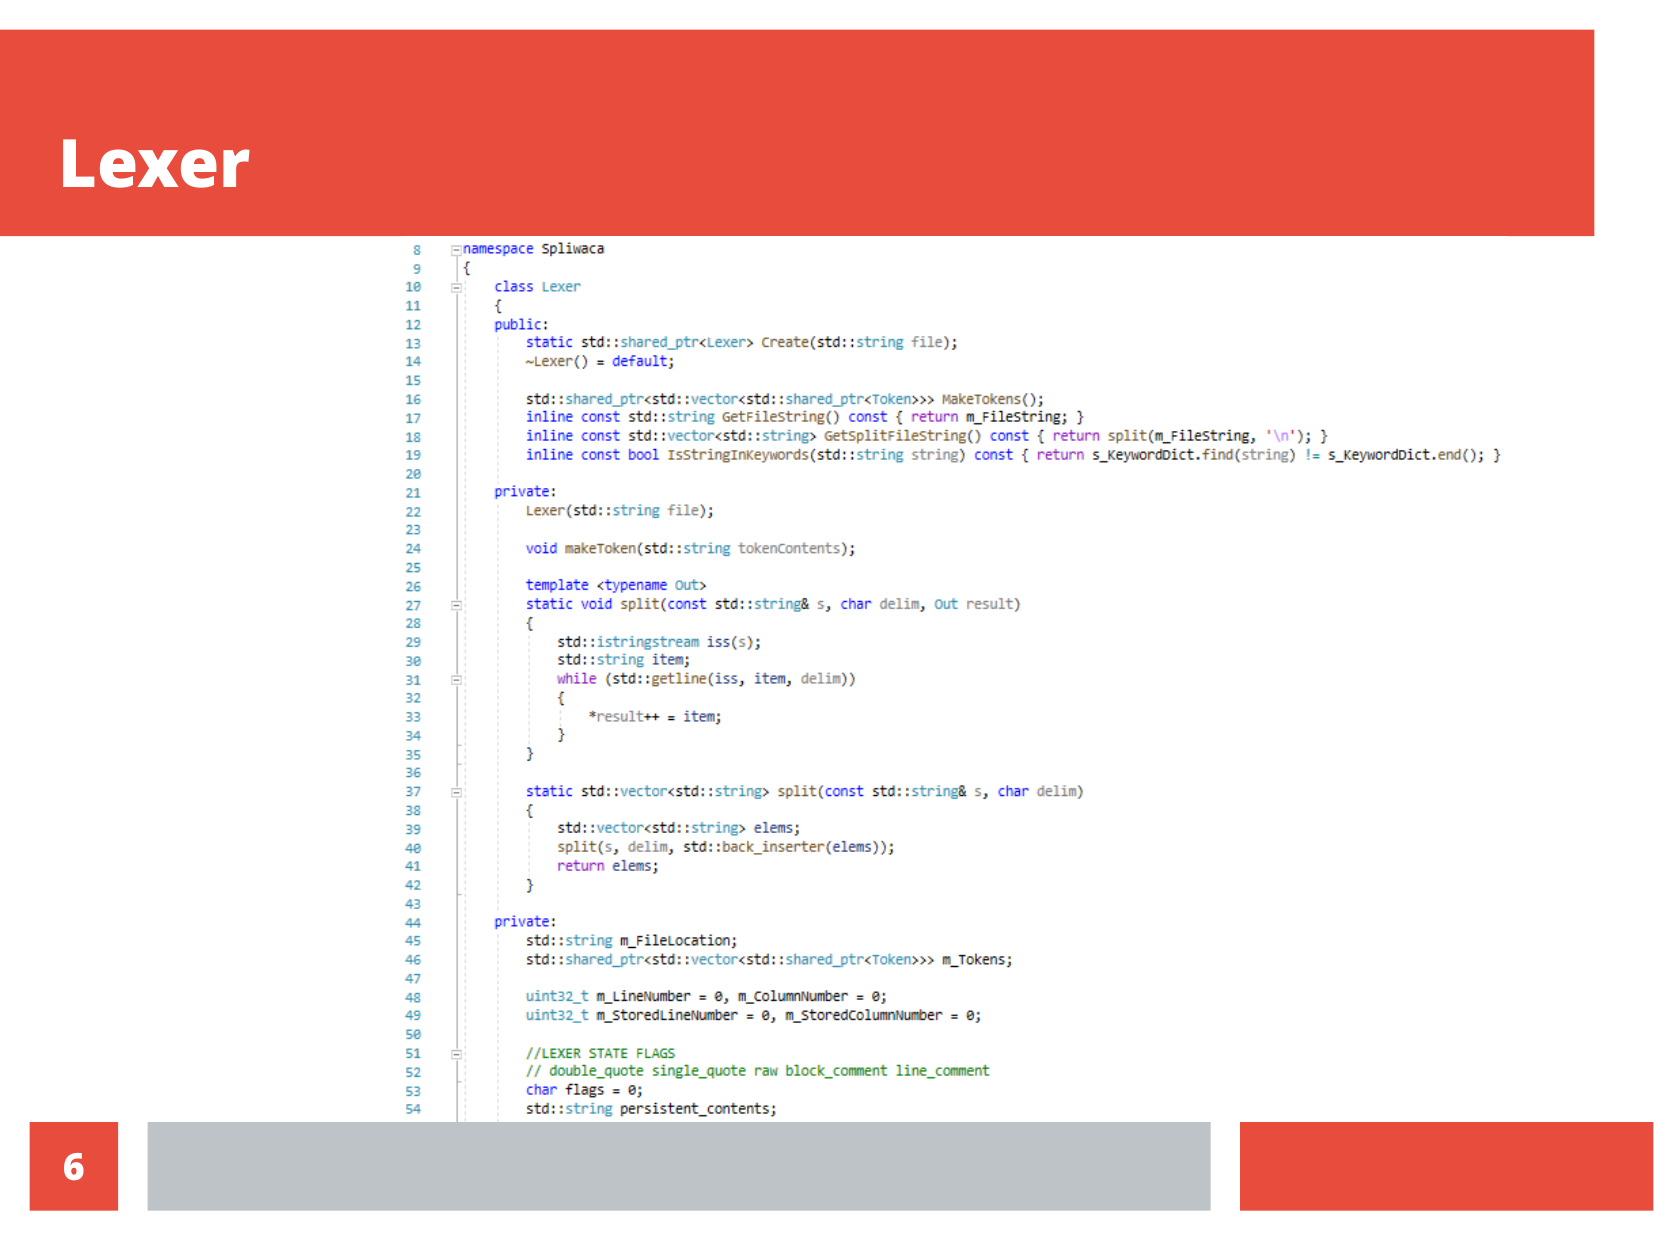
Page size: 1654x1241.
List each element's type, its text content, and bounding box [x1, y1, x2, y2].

title Lexer [59, 59, 1595, 207]
picture [401, 236, 1508, 1123]
